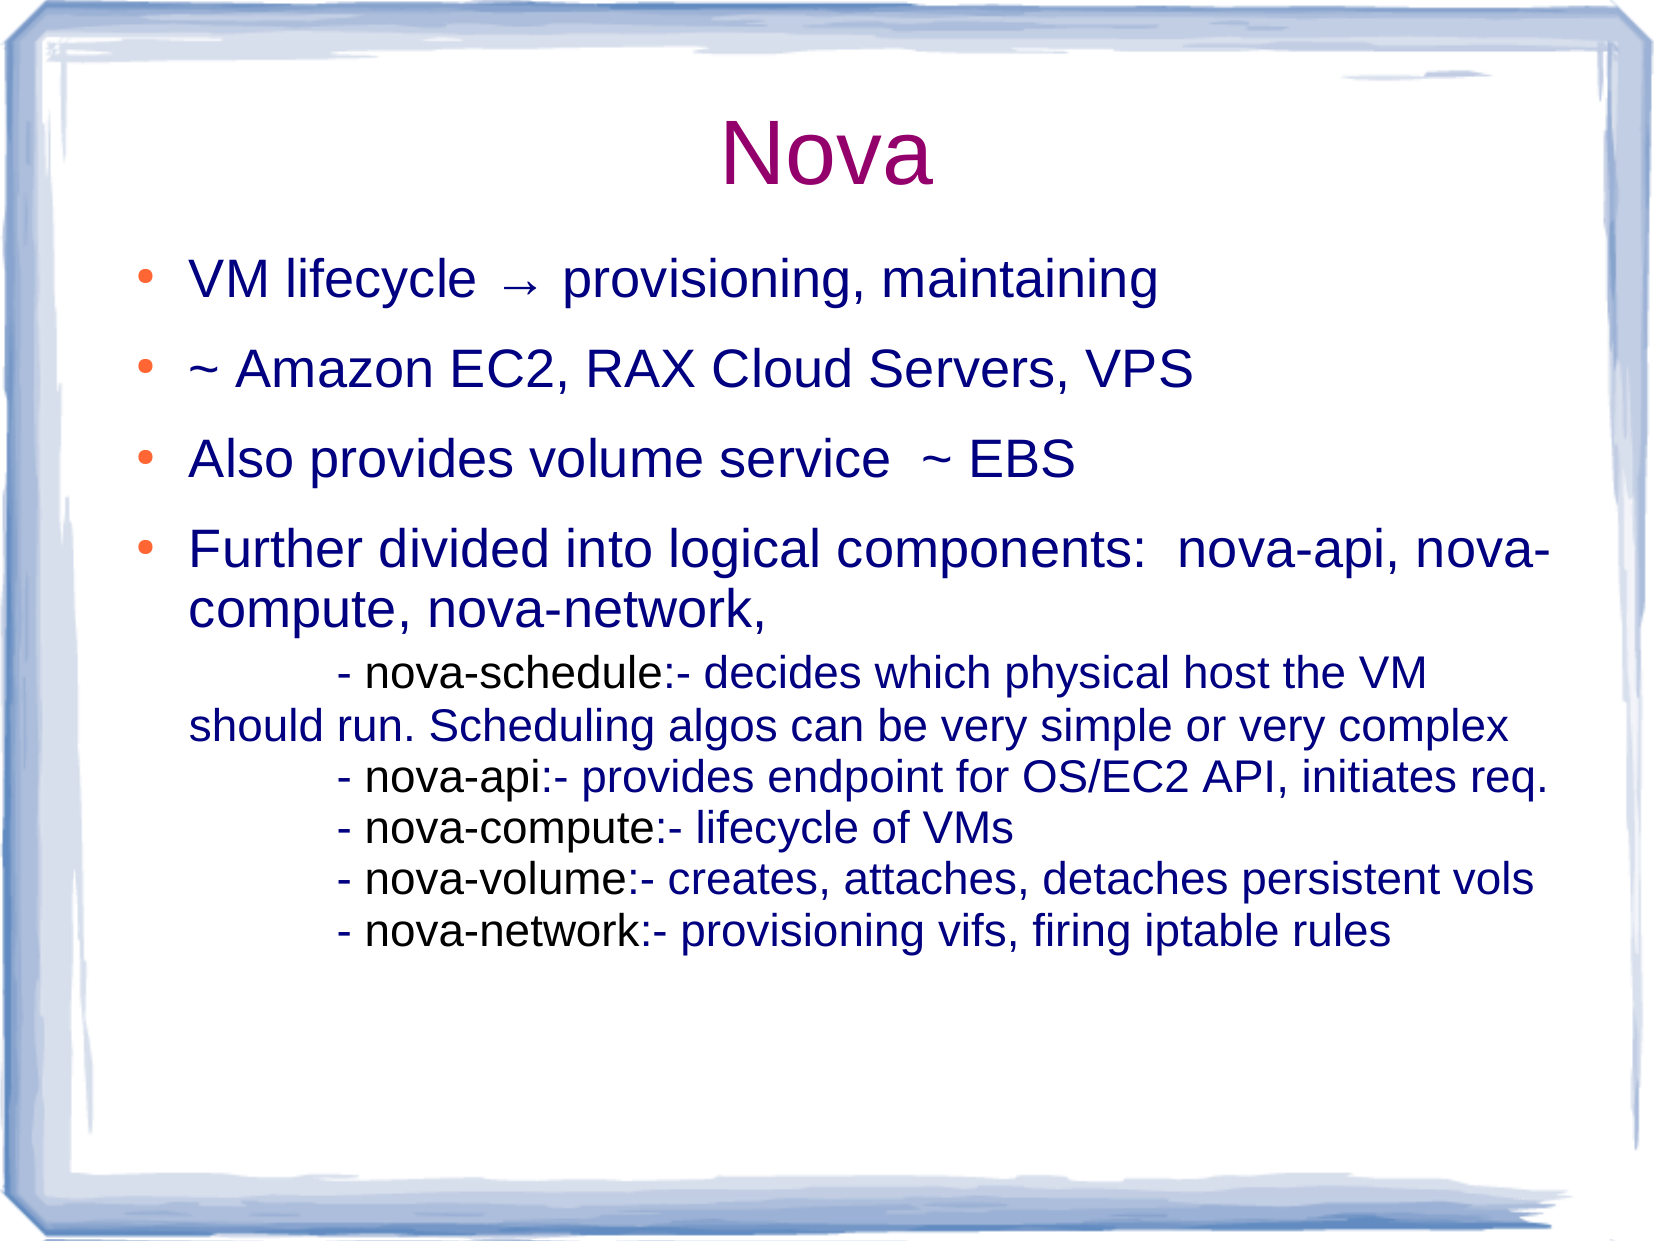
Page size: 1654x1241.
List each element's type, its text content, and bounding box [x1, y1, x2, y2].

picture [0, 0, 1654, 1241]
list VM lifecycle → provisioning, maintaining ~ Amazon EC2, RAX Cloud Servers, VPS Also provides volume service ~ EBS Further divided into logical components: nova-api, nova-compute, nova-network, - nova-schedule:- decides which physical host the VM should run. Scheduling algos can be very simple or very complex - nova-api:- provides endpoint for OS/EC2 API, initiates req. - nova-compute:- lifecycle of VMs - nova-volume:- creates, attaches, detaches persistent vols - nova-network:- provisioning vifs, firing iptable rules [118, 248, 1571, 1123]
title Nova [82, 49, 1571, 257]
